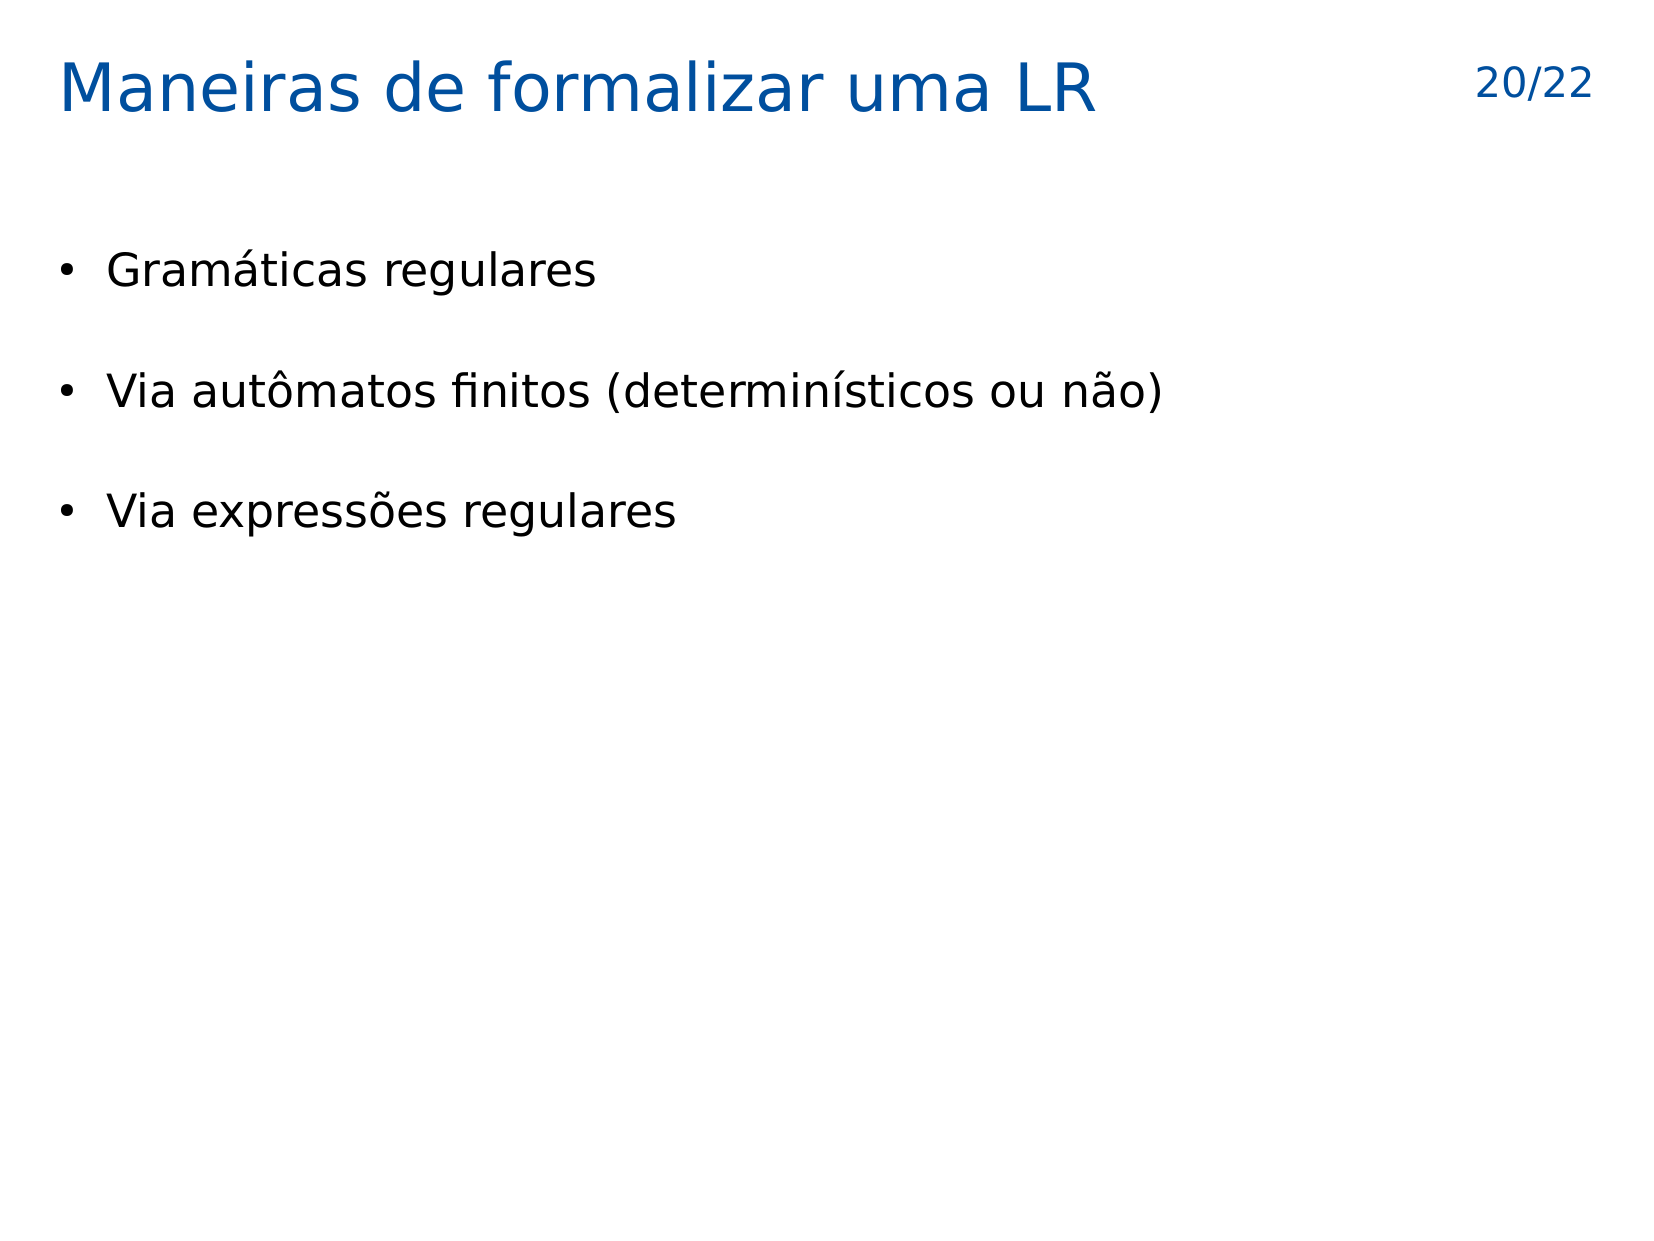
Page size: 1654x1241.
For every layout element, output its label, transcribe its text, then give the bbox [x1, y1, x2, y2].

title Maneiras de formalizar uma LR [59, 29, 1625, 148]
list Gramáticas regulares Via autômatos finitos (determinísticos ou não) Via expressões regulares [59, 236, 1595, 1211]
